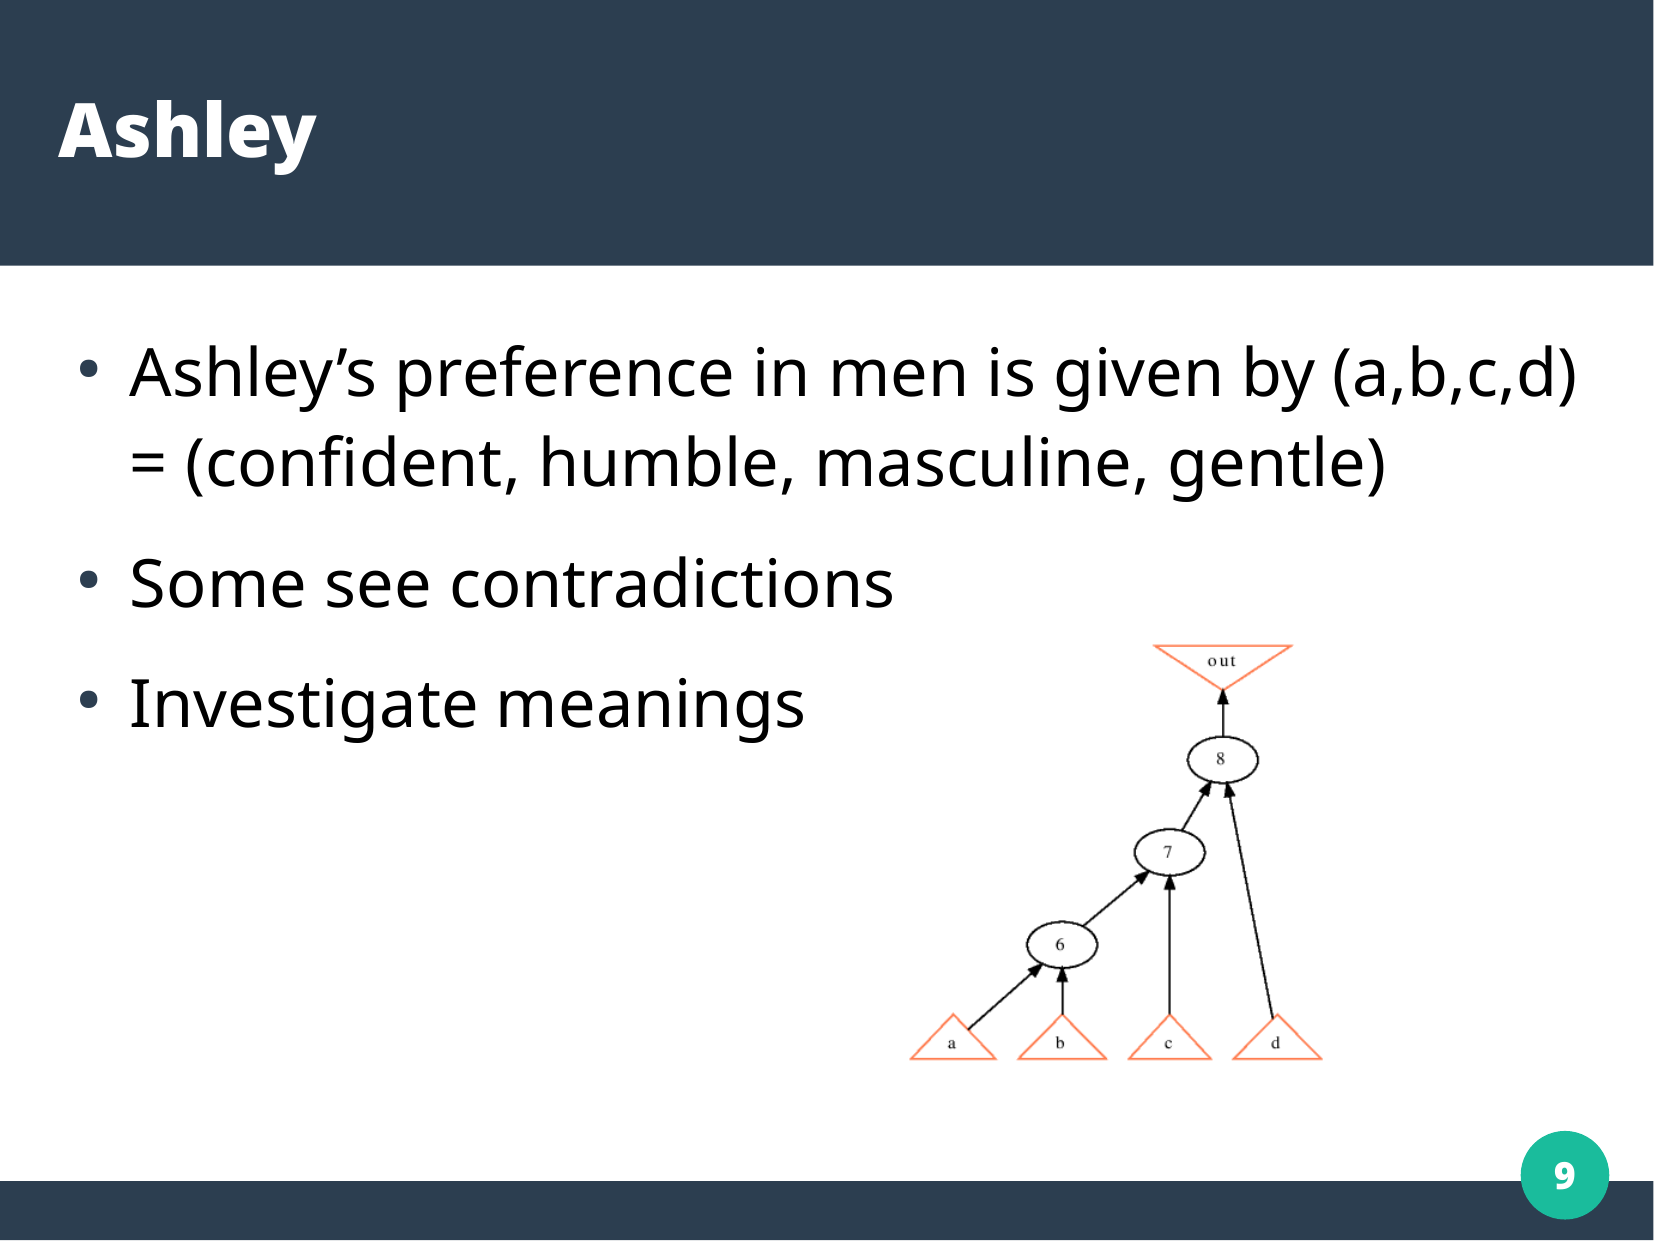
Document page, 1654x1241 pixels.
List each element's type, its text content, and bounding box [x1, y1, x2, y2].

list Ashley’s preference in men is given by (a,b,c,d) = (confident, humble, masculine, gentle) Some see contradictions Investigate meanings [59, 324, 1595, 1152]
title Ashley [59, 49, 1595, 207]
picture [900, 629, 1336, 1070]
